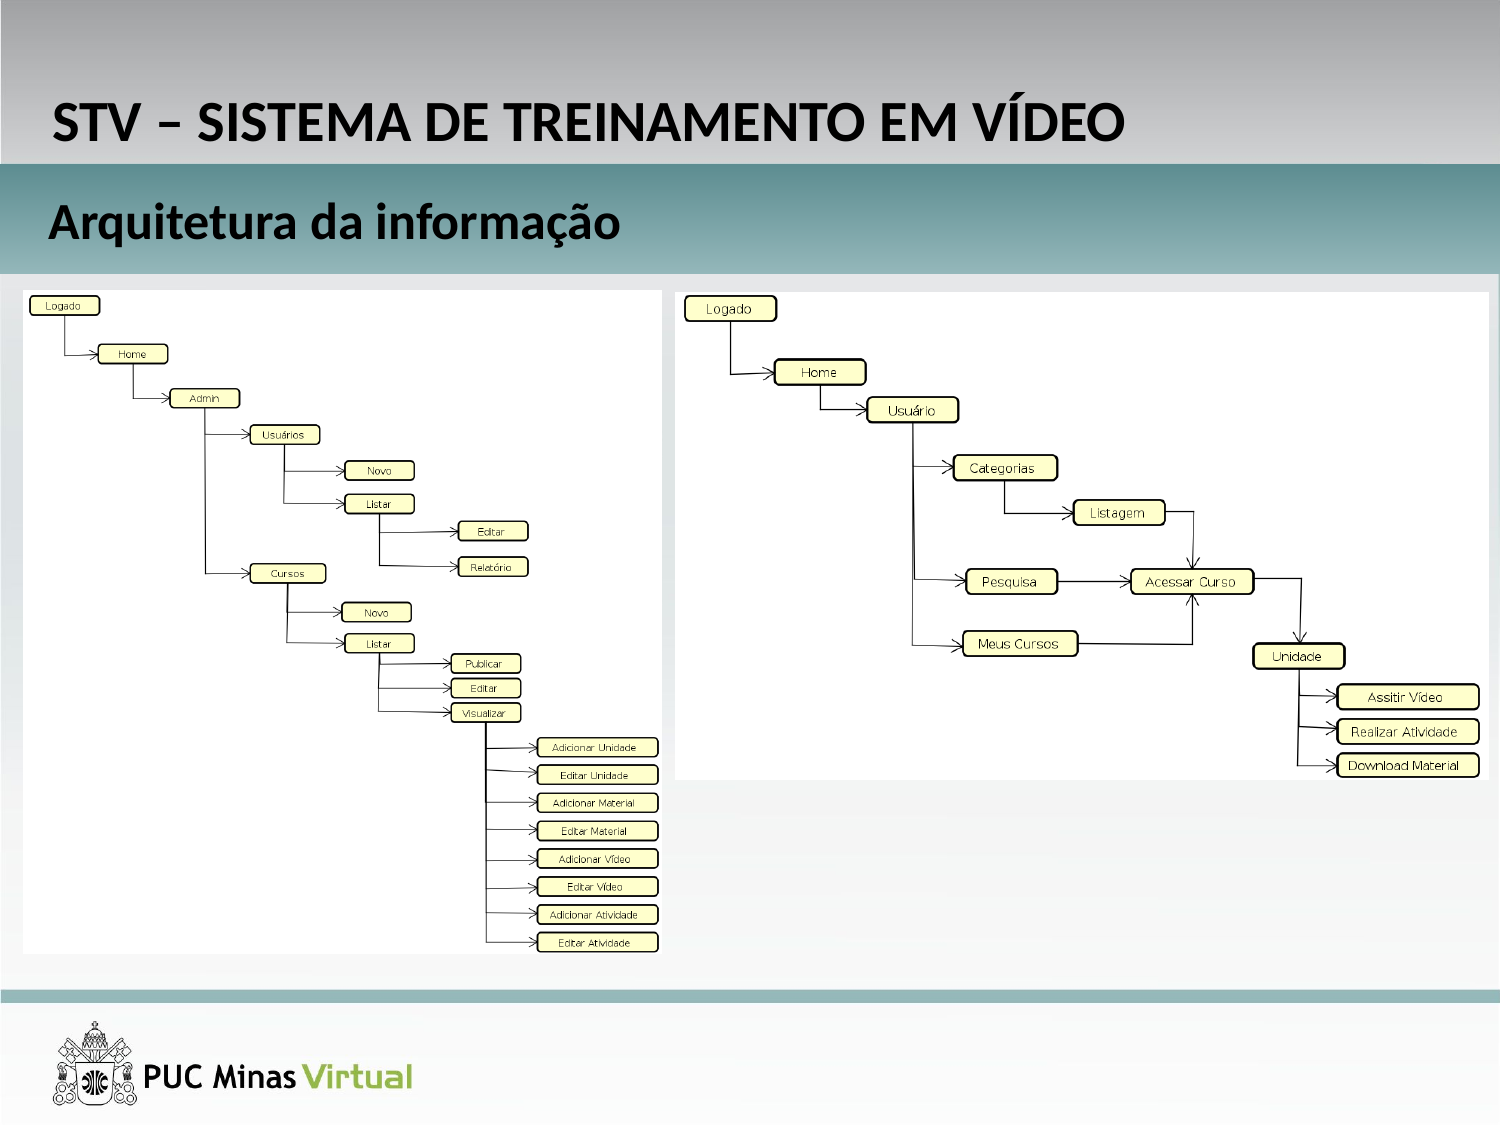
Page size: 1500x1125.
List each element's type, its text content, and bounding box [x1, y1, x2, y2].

picture [0, 0, 1500, 164]
text_box Arquitetura da informação [33, 180, 1467, 258]
text_box [0, 164, 1500, 274]
picture [0, 274, 1500, 1125]
text_box STV – SISTEMA DE TREINAMENTO EM VÍDEO [37, 75, 1486, 161]
